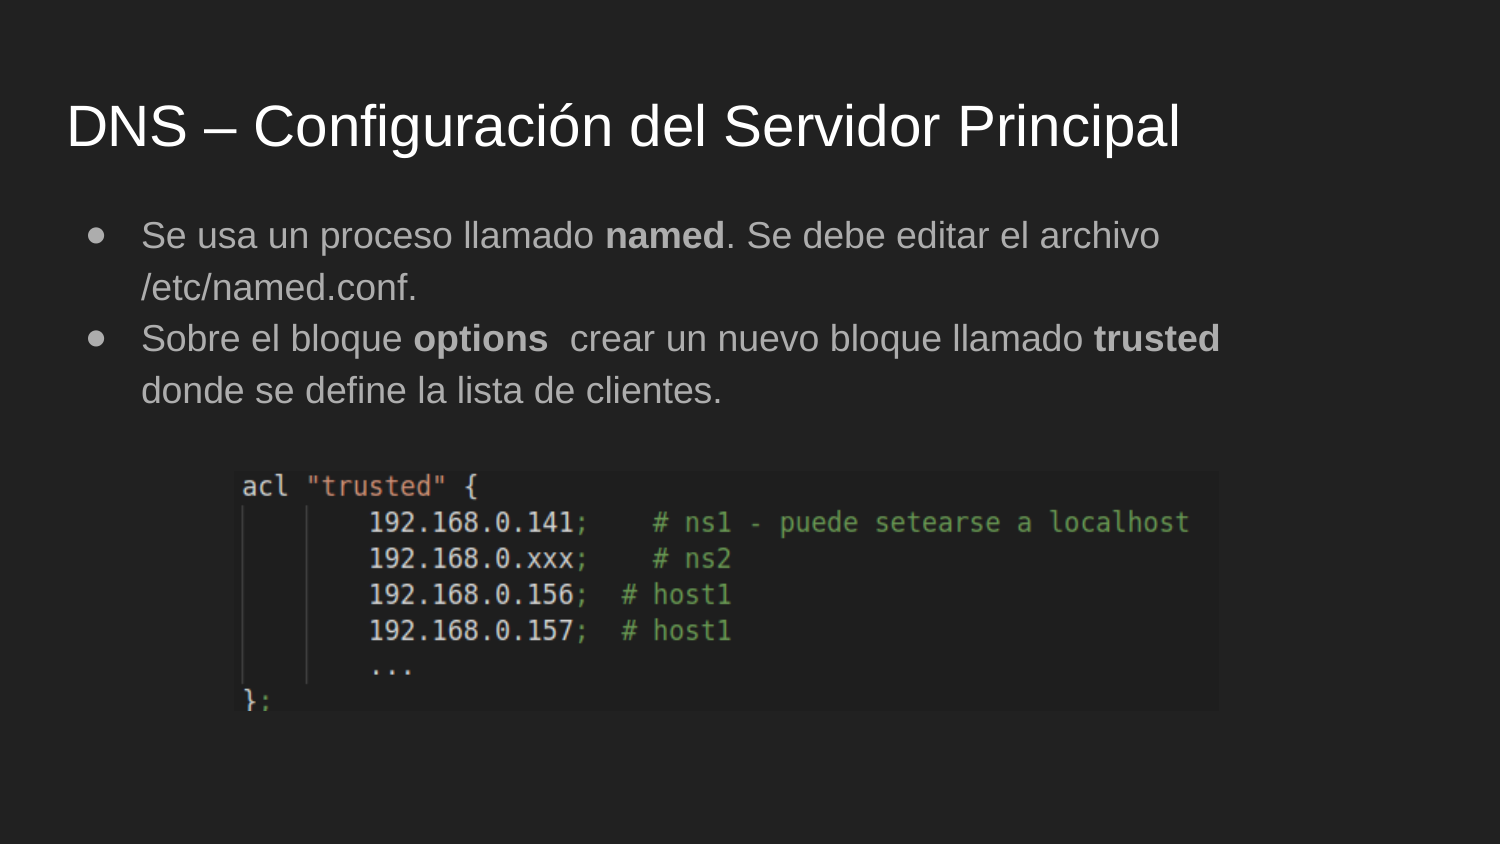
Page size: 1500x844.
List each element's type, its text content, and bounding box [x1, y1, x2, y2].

picture [234, 471, 1219, 711]
list Se usa un proceso llamado named. Se debe editar el archivo /etc/named.conf. Sobre el bloque options crear un nuevo bloque llamado trusted donde se define la lista de clientes. [51, 189, 1261, 750]
title DNS – Configuración del Servidor Principal [51, 72, 1449, 167]
